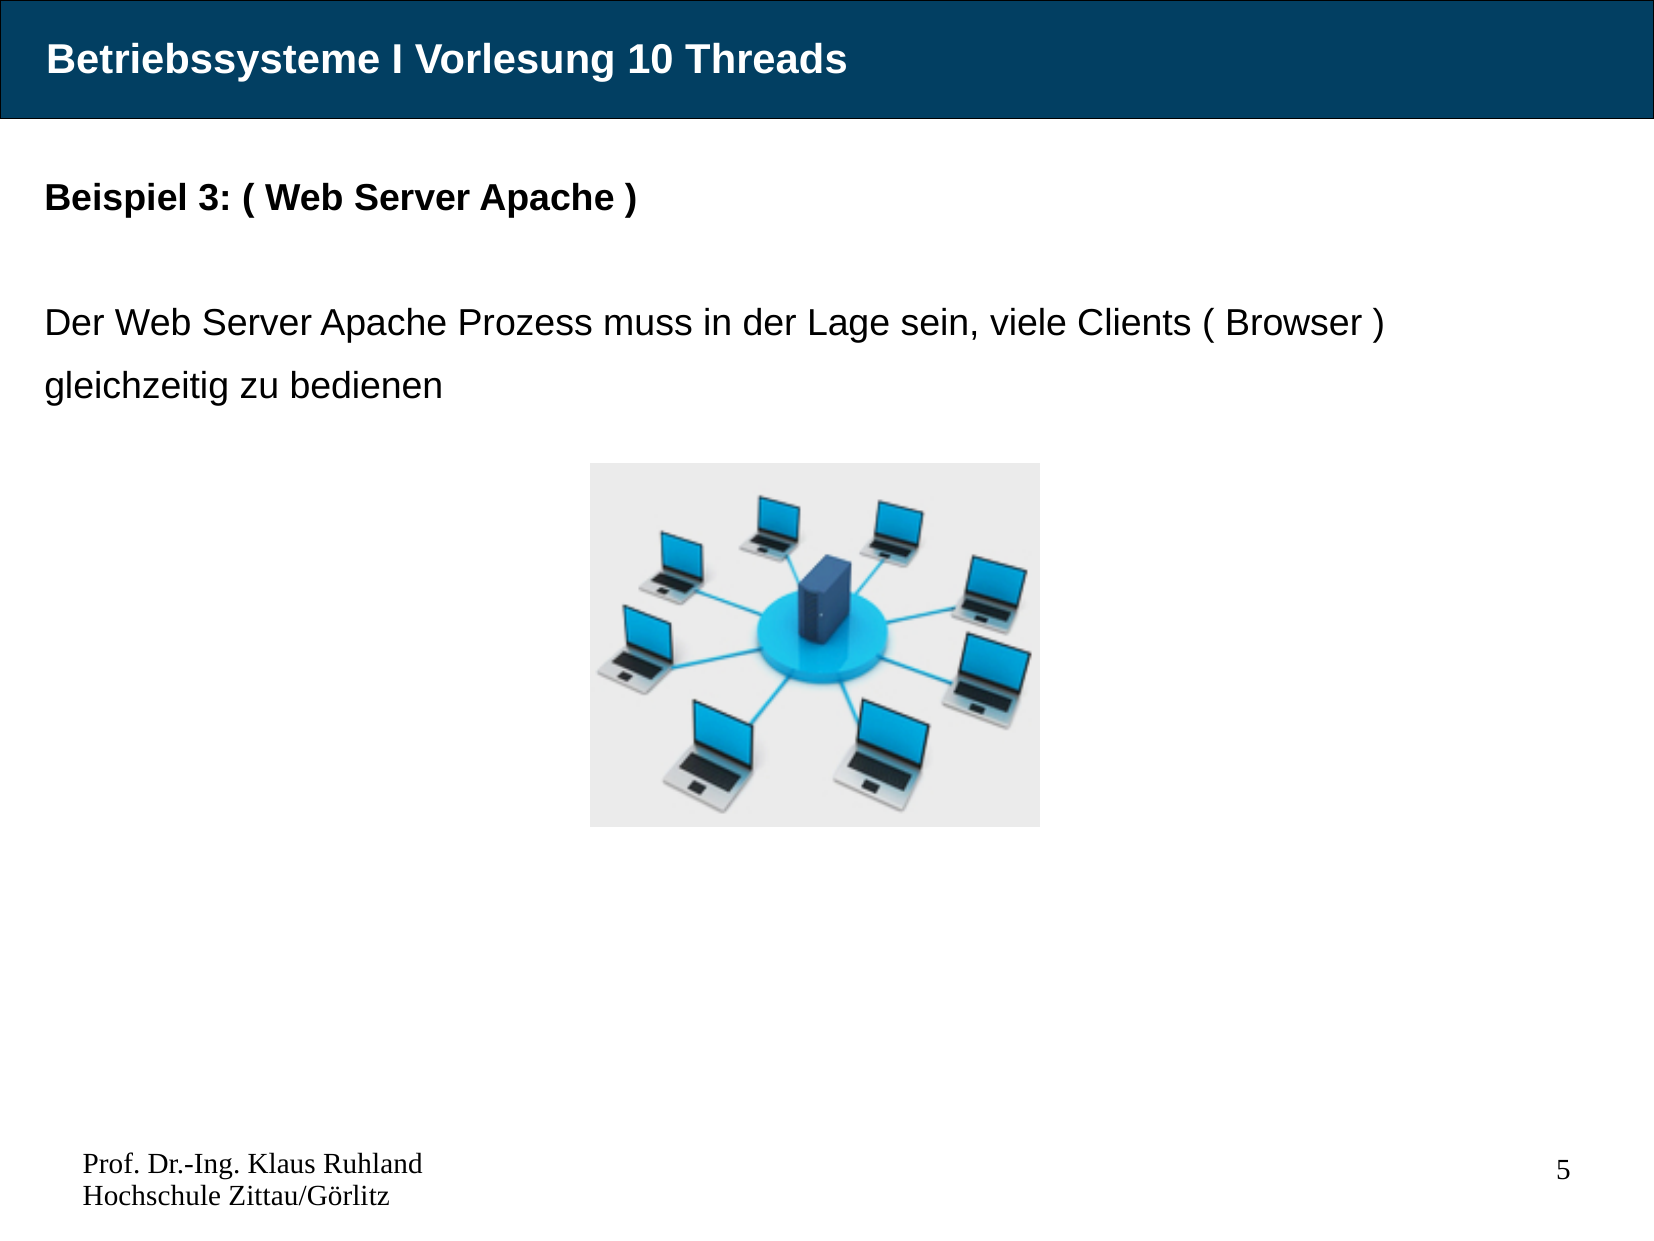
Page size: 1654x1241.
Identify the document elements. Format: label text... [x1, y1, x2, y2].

text_box Beispiel 3: ( Web Server Apache ) Der Web Server Apache Prozess muss in der Lage sein, viele Clients ( Browser ) gleichzeitig zu bedienen [29, 147, 1565, 1121]
picture [590, 463, 1040, 827]
